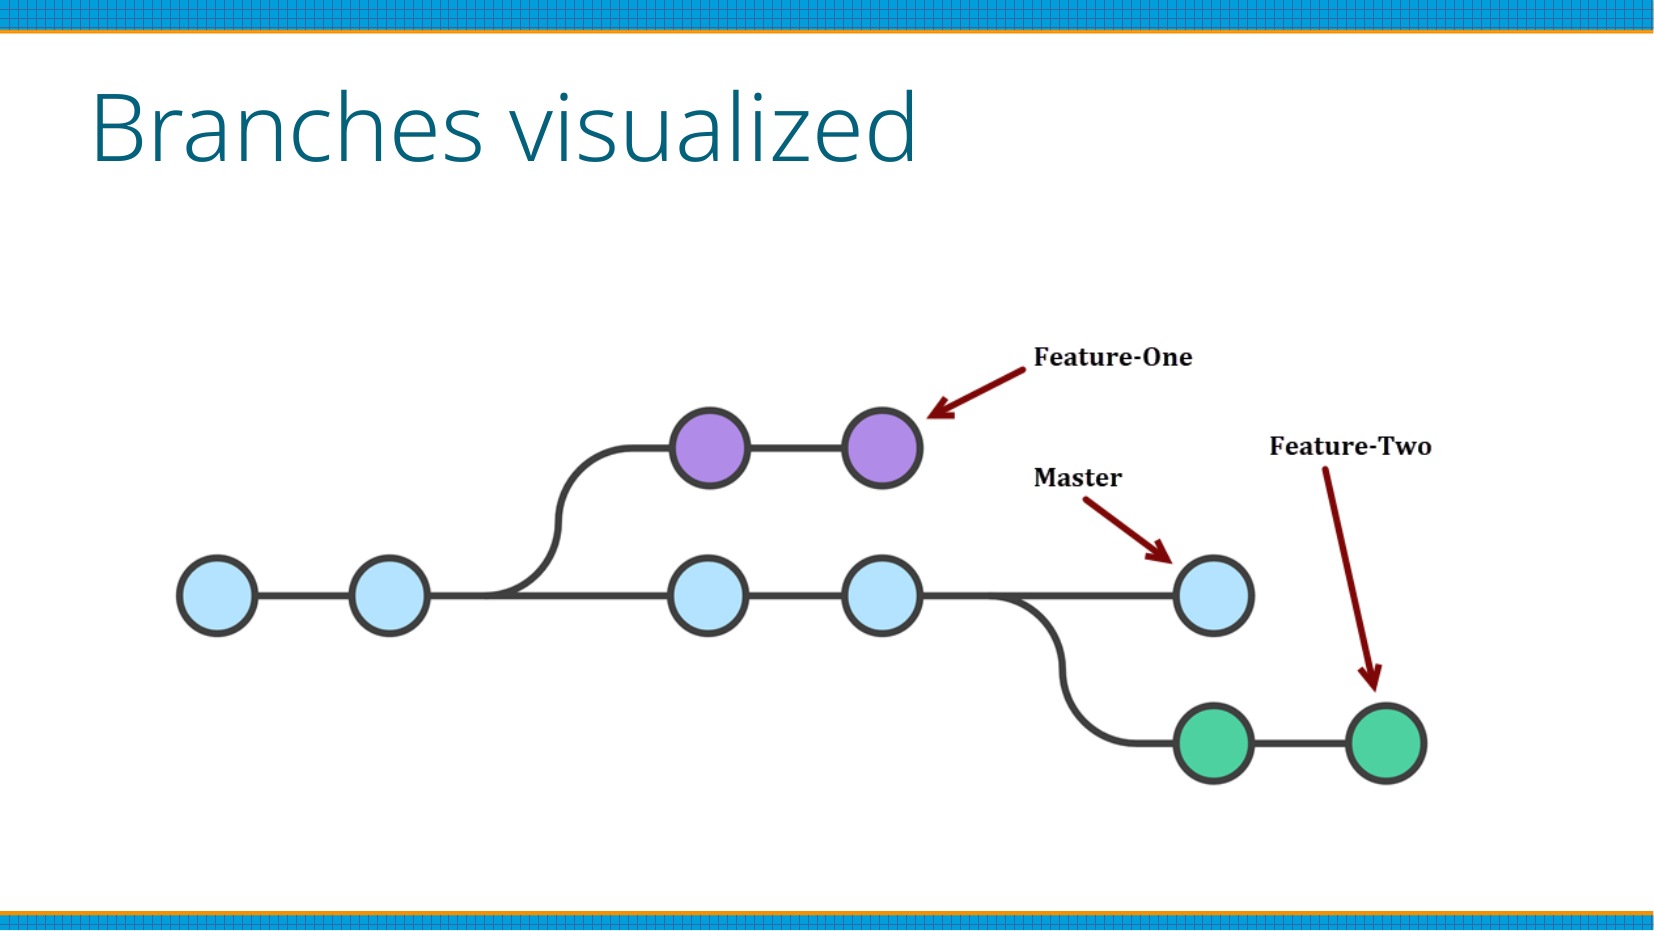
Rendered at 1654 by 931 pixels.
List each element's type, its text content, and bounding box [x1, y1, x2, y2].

title Branches visualized [88, 44, 1565, 207]
picture [150, 337, 1455, 788]
